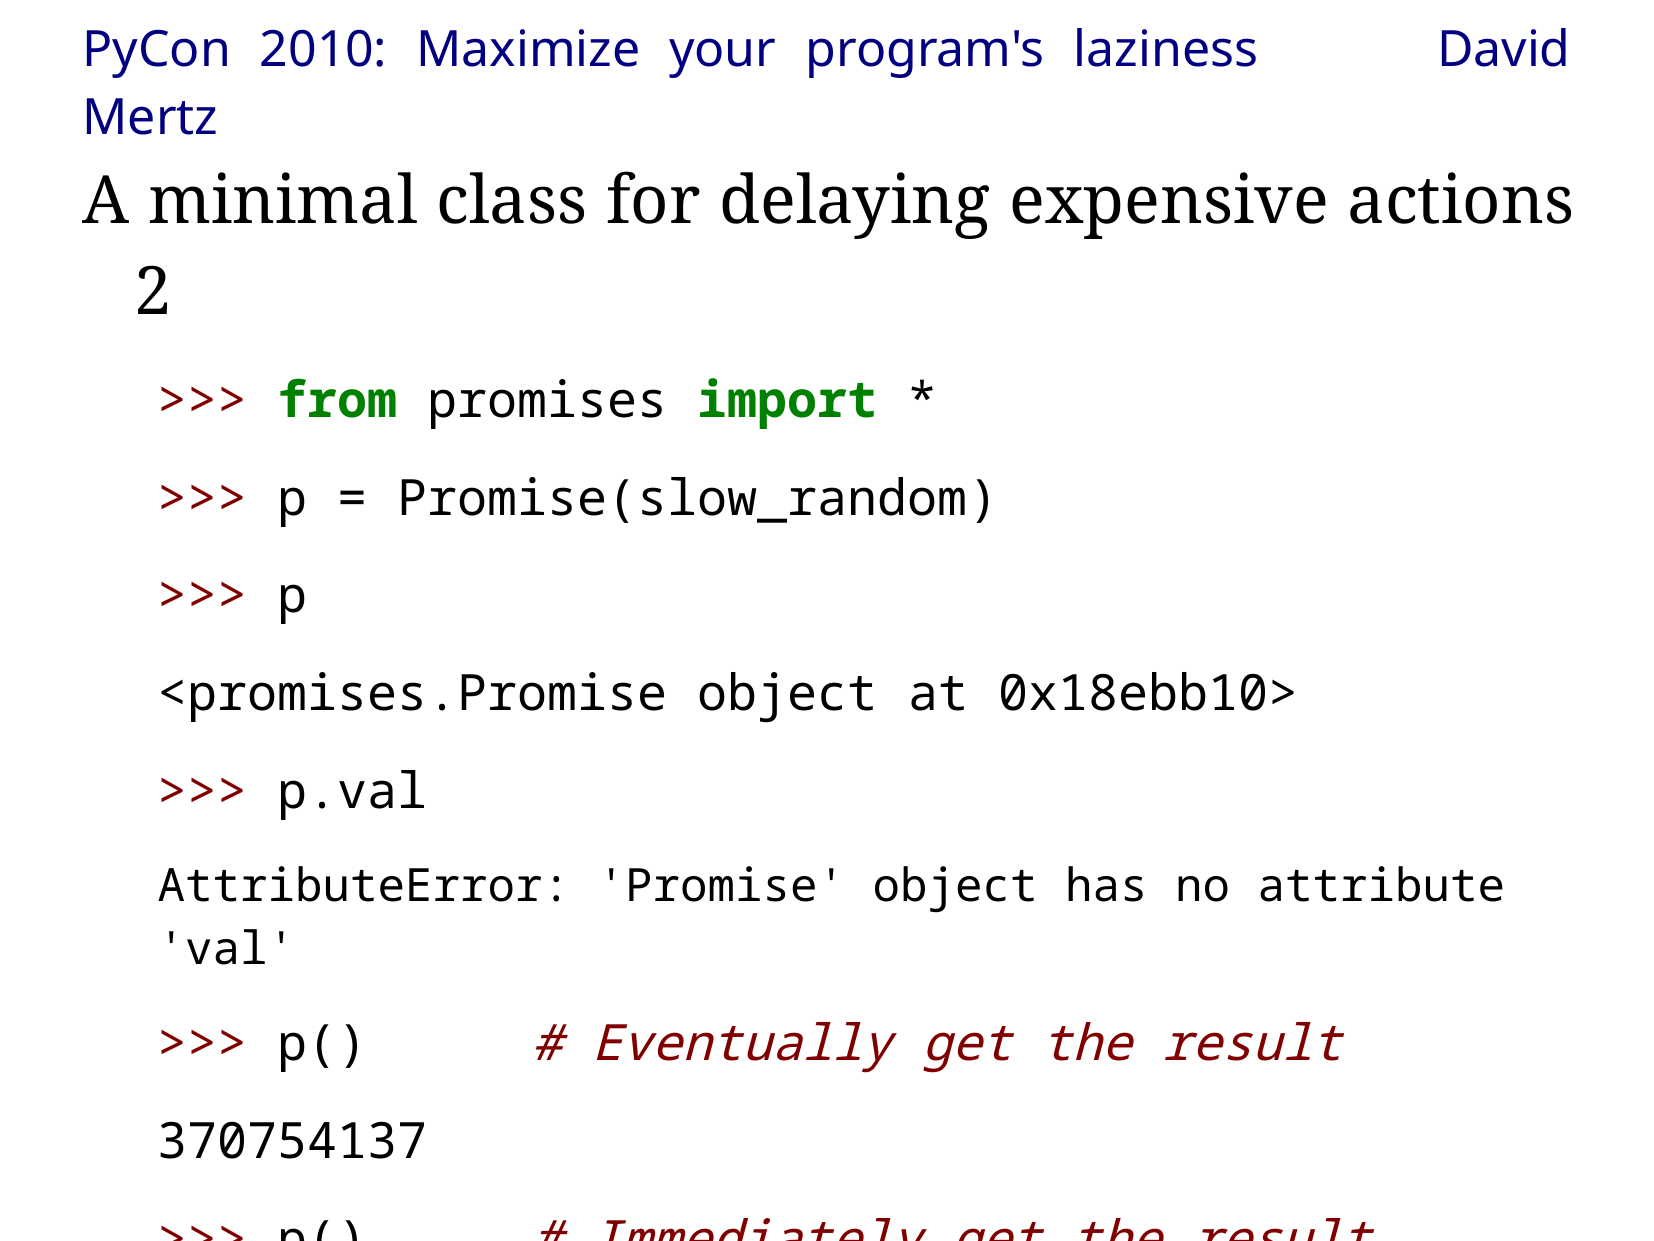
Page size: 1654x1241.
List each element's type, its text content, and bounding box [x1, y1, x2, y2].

title PyCon 2010: Maximize your program's laziness David Mertz [82, 49, 1571, 113]
list [82, 1088, 1571, 1168]
list A minimal class for delaying expensive actions 2 >>> from promises import * >>> p = Promise(slow_random) >>> p <promises.Promise object at 0x18ebb10> >>> p.val AttributeError: 'Promise' object has no attribute 'val' >>> p() # Eventually get the result 370754137 >>> p() # Immediately get the result 370754137 [82, 152, 1613, 1088]
